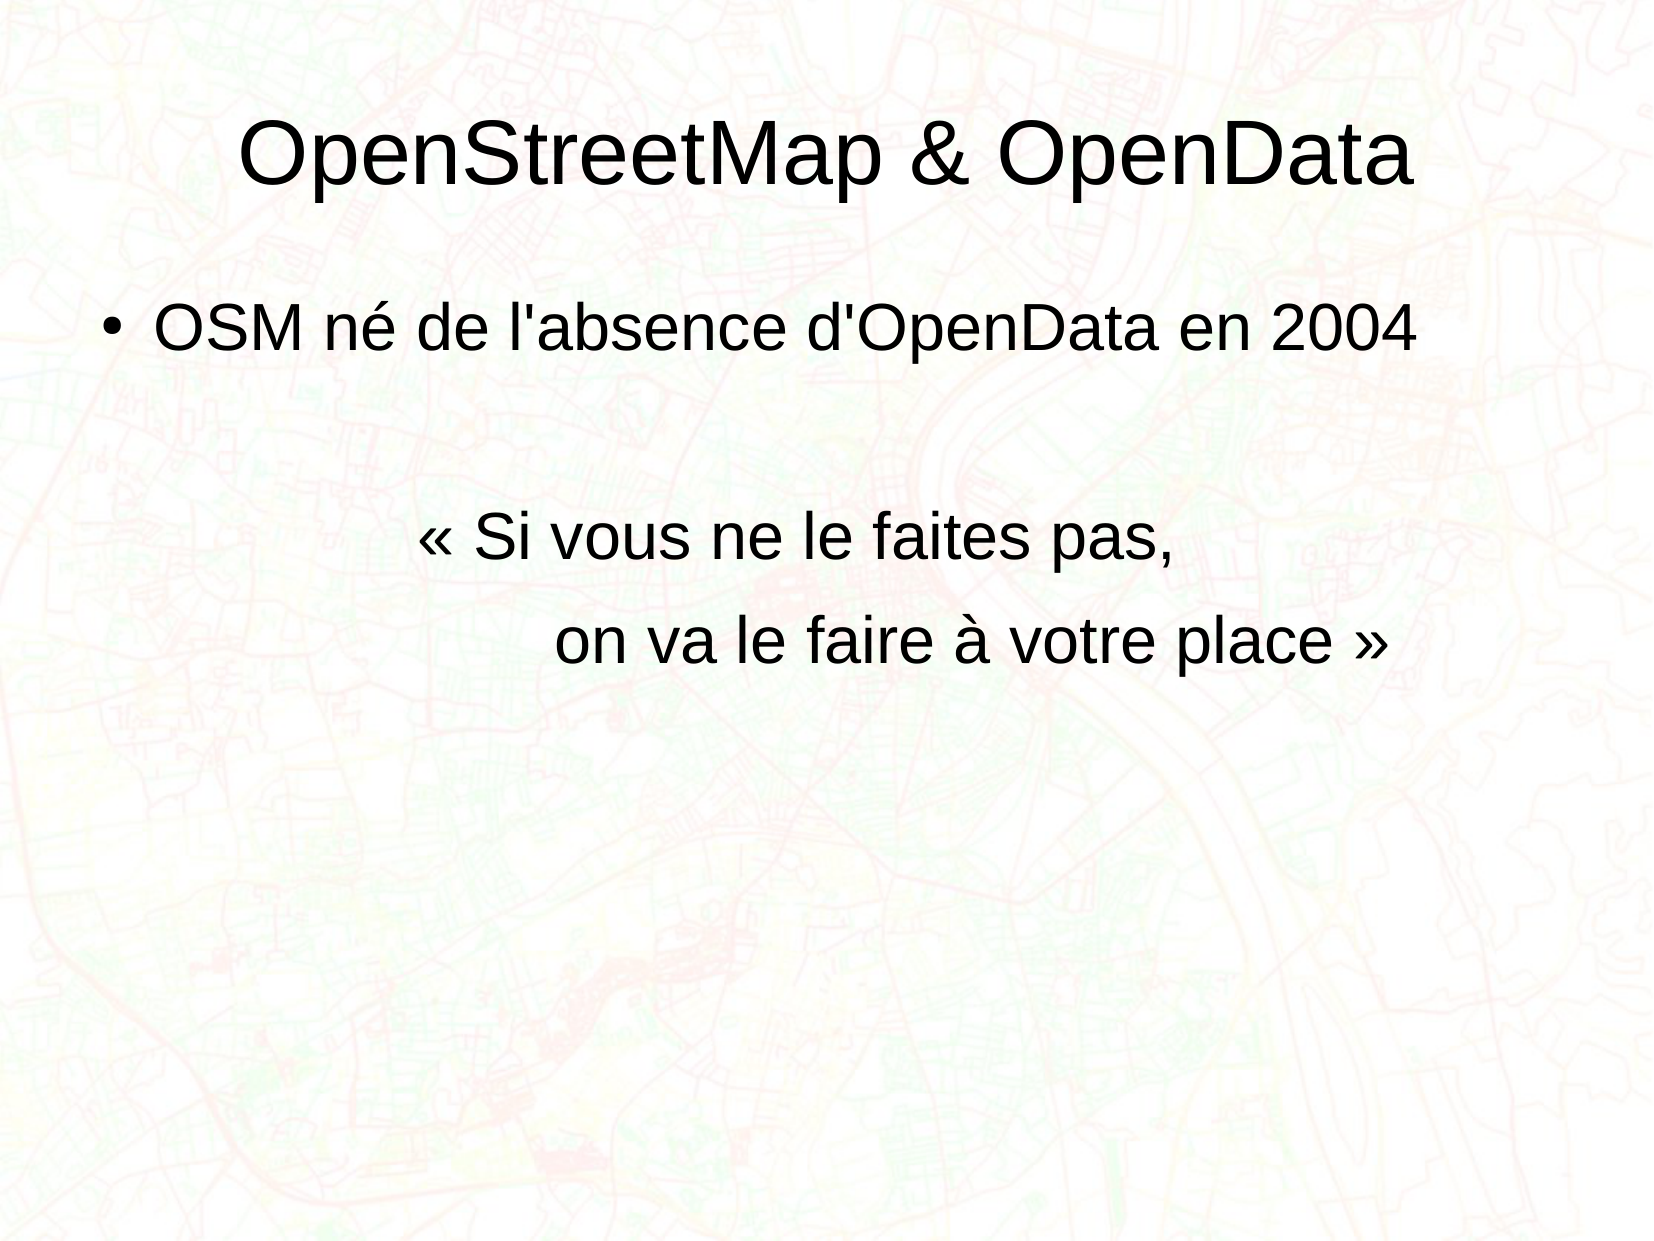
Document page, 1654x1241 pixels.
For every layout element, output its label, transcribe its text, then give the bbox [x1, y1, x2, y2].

list OSM né de l'absence d'OpenData en 2004 « Si vous ne le faites pas, on va le faire à votre place » [82, 290, 1571, 1010]
title OpenStreetMap & OpenData [82, 49, 1571, 257]
picture [0, 0, 1654, 1241]
